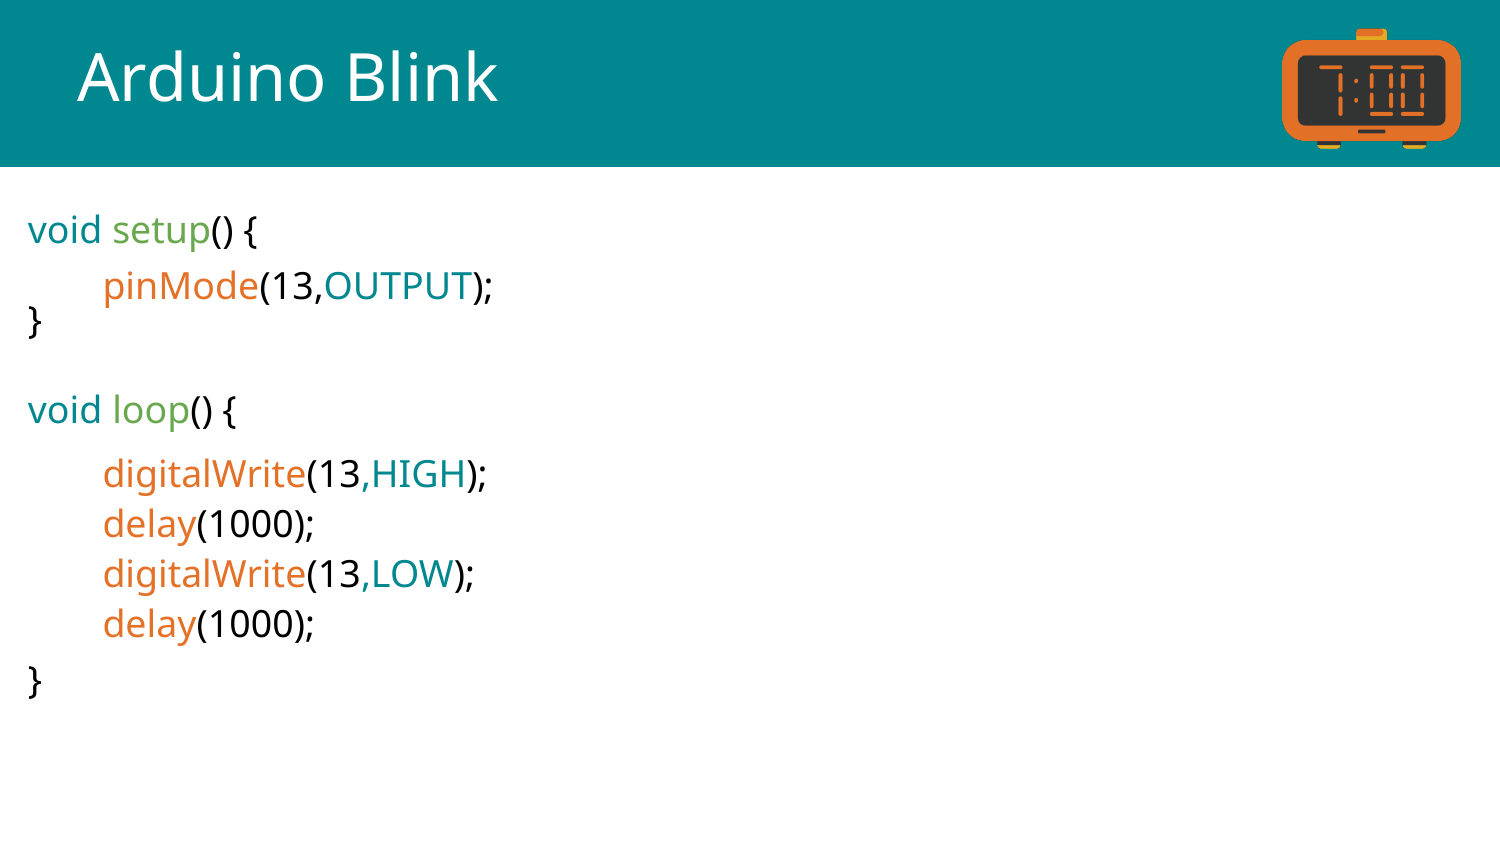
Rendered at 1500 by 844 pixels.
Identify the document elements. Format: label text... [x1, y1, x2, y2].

title Arduino Blink [62, 20, 1282, 146]
picture [1282, 0, 1461, 179]
text_box pinMode(13,OUTPUT); [12, 247, 1461, 353]
text_box digitalWrite(13,HIGH); [12, 434, 1461, 484]
text_box void setup() { } void loop() { } [12, 191, 1462, 812]
text_box delay(1000); [12, 584, 1461, 654]
text_box delay(1000); [12, 484, 1461, 534]
text_box digitalWrite(13,LOW); [12, 534, 1461, 584]
